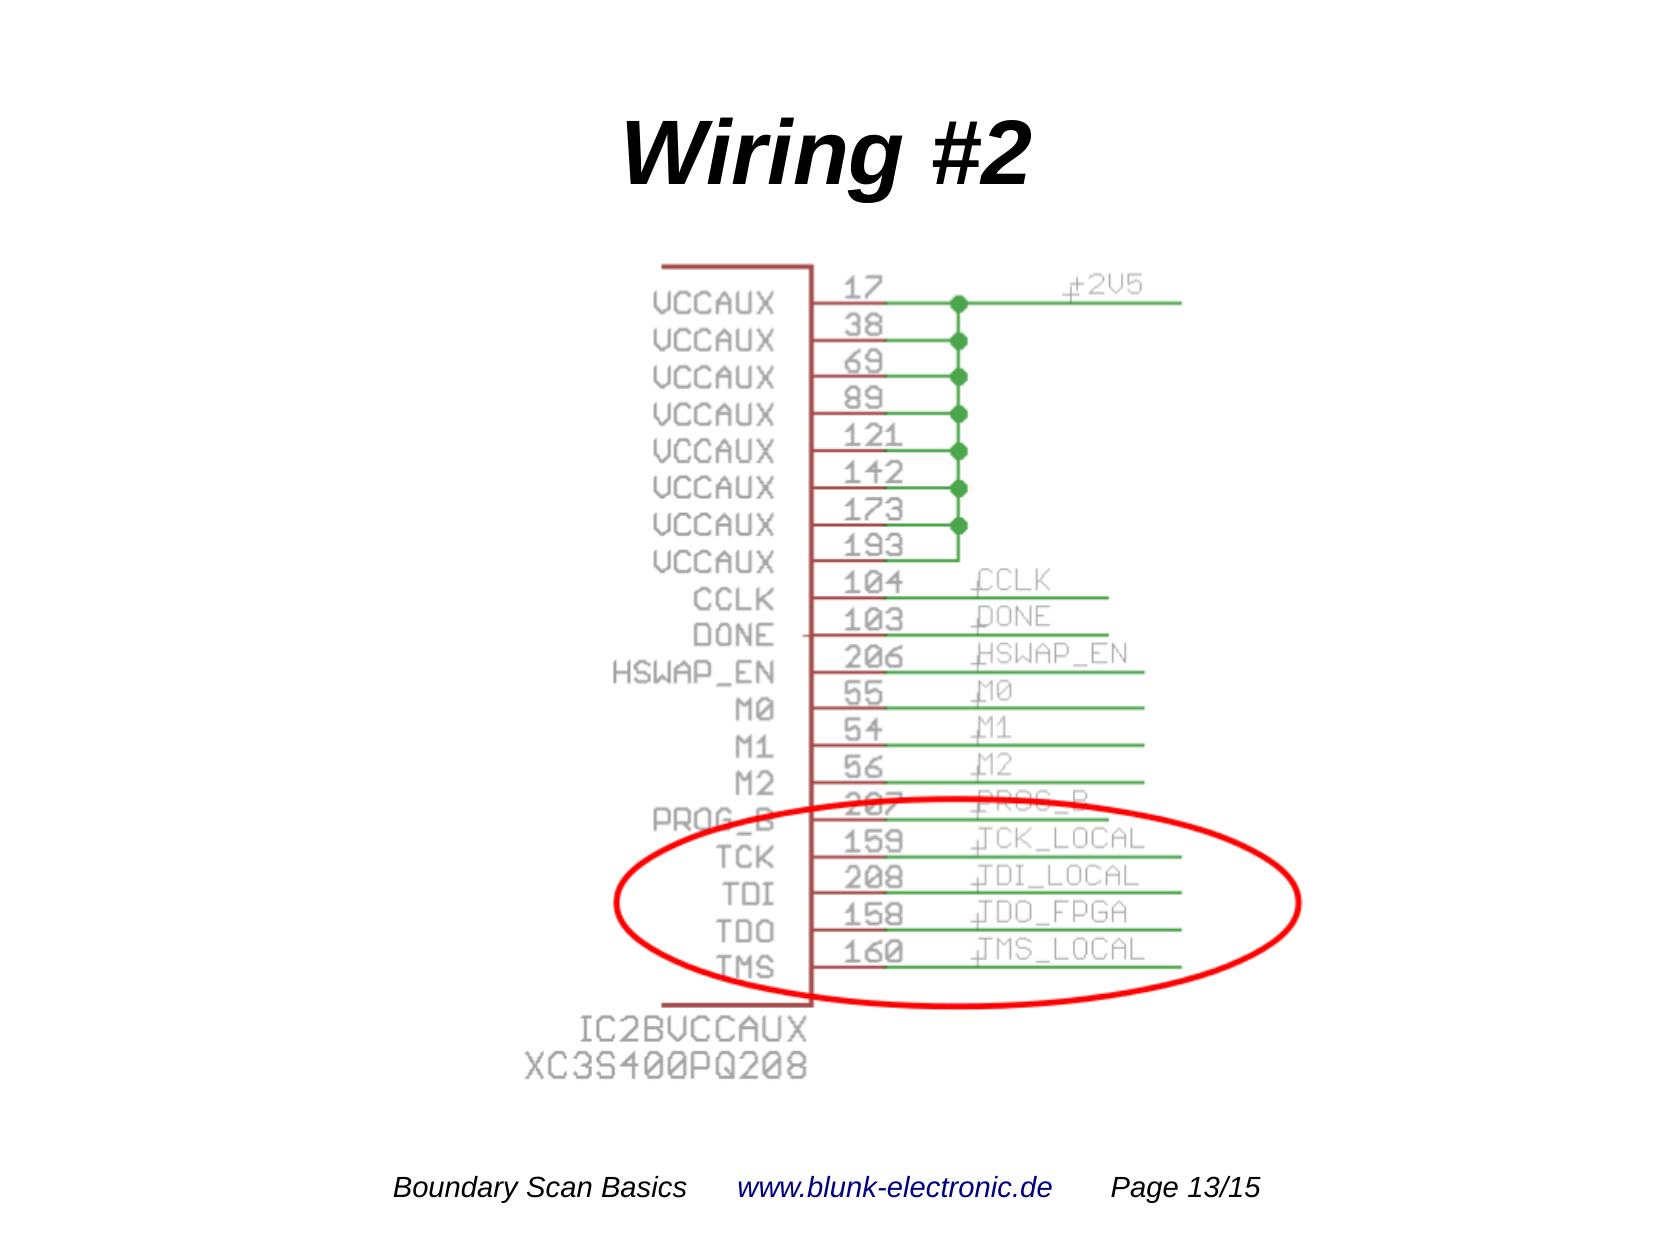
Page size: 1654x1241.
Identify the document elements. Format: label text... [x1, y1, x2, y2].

picture [324, 236, 1312, 1093]
title Wiring #2 [82, 49, 1571, 257]
text_box Boundary Scan Basics www.blunk-electronic.de Page <number>/15 [29, 1163, 1625, 1216]
